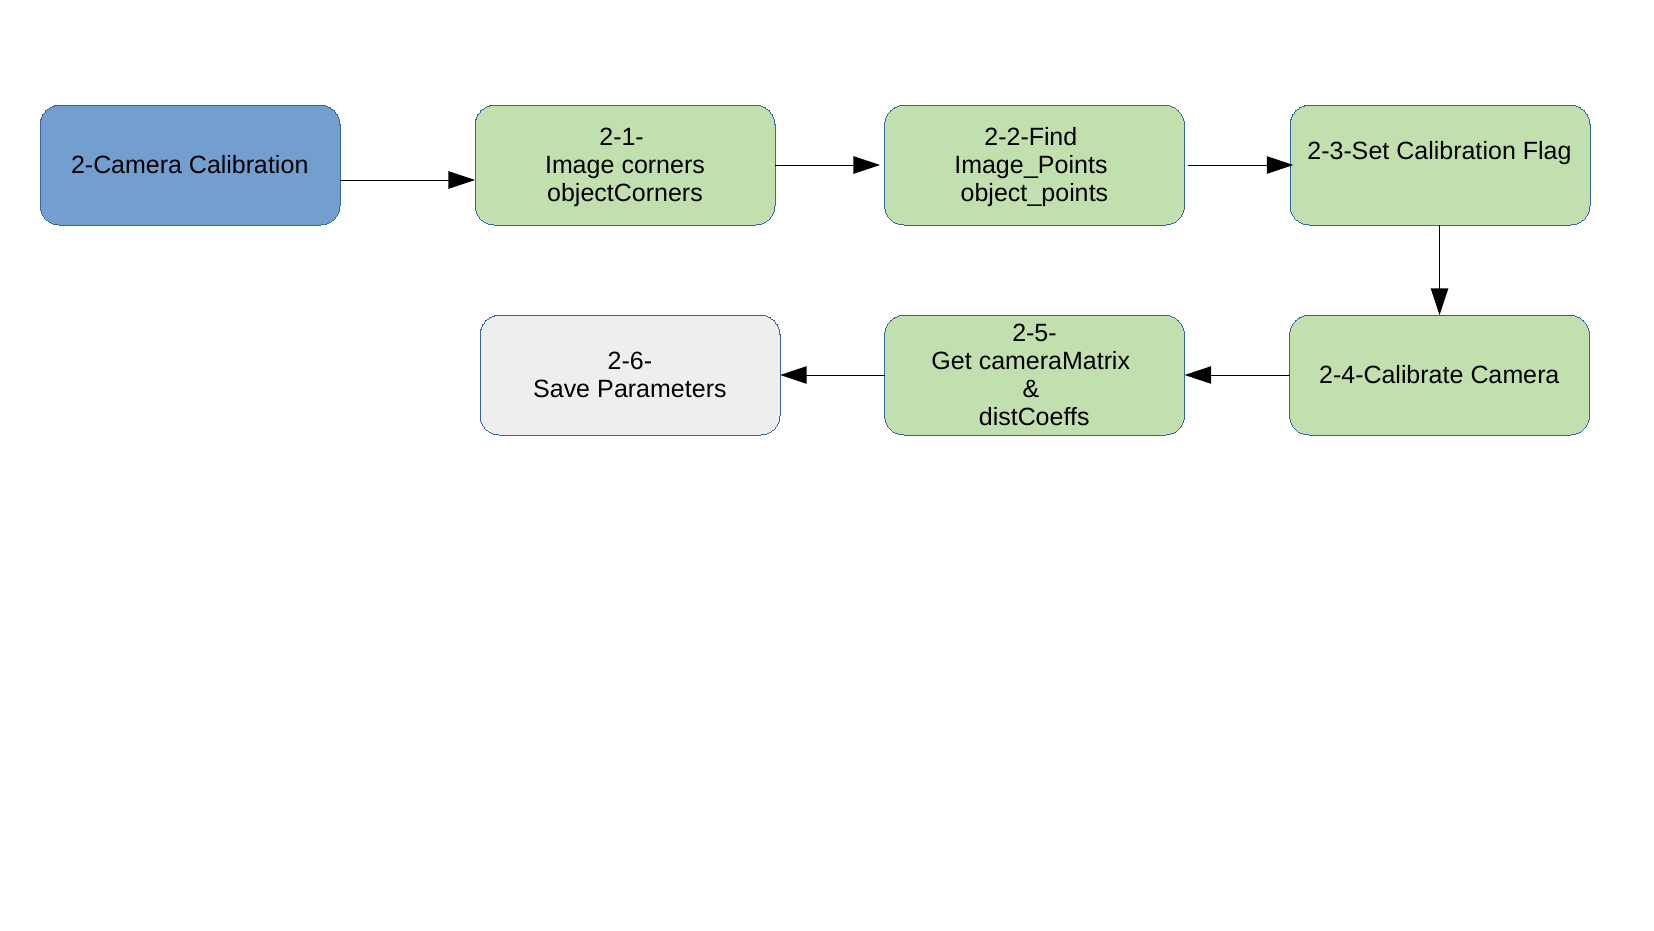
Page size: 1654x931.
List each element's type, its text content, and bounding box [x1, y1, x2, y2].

text_box 2-5- Get cameraMatrix & distCoeffs [884, 315, 1185, 436]
text_box 2-2-Find Image_Points object_points [884, 105, 1185, 226]
text_box 2-4-Calibrate Camera [1289, 315, 1590, 436]
text_box 2-6- Save Parameters [480, 315, 781, 436]
text_box 2-Camera Calibration [40, 105, 341, 226]
text_box 2-3-Set Calibration Flag [1290, 105, 1591, 226]
text_box 2-1- Image corners objectCorners [475, 105, 776, 226]
